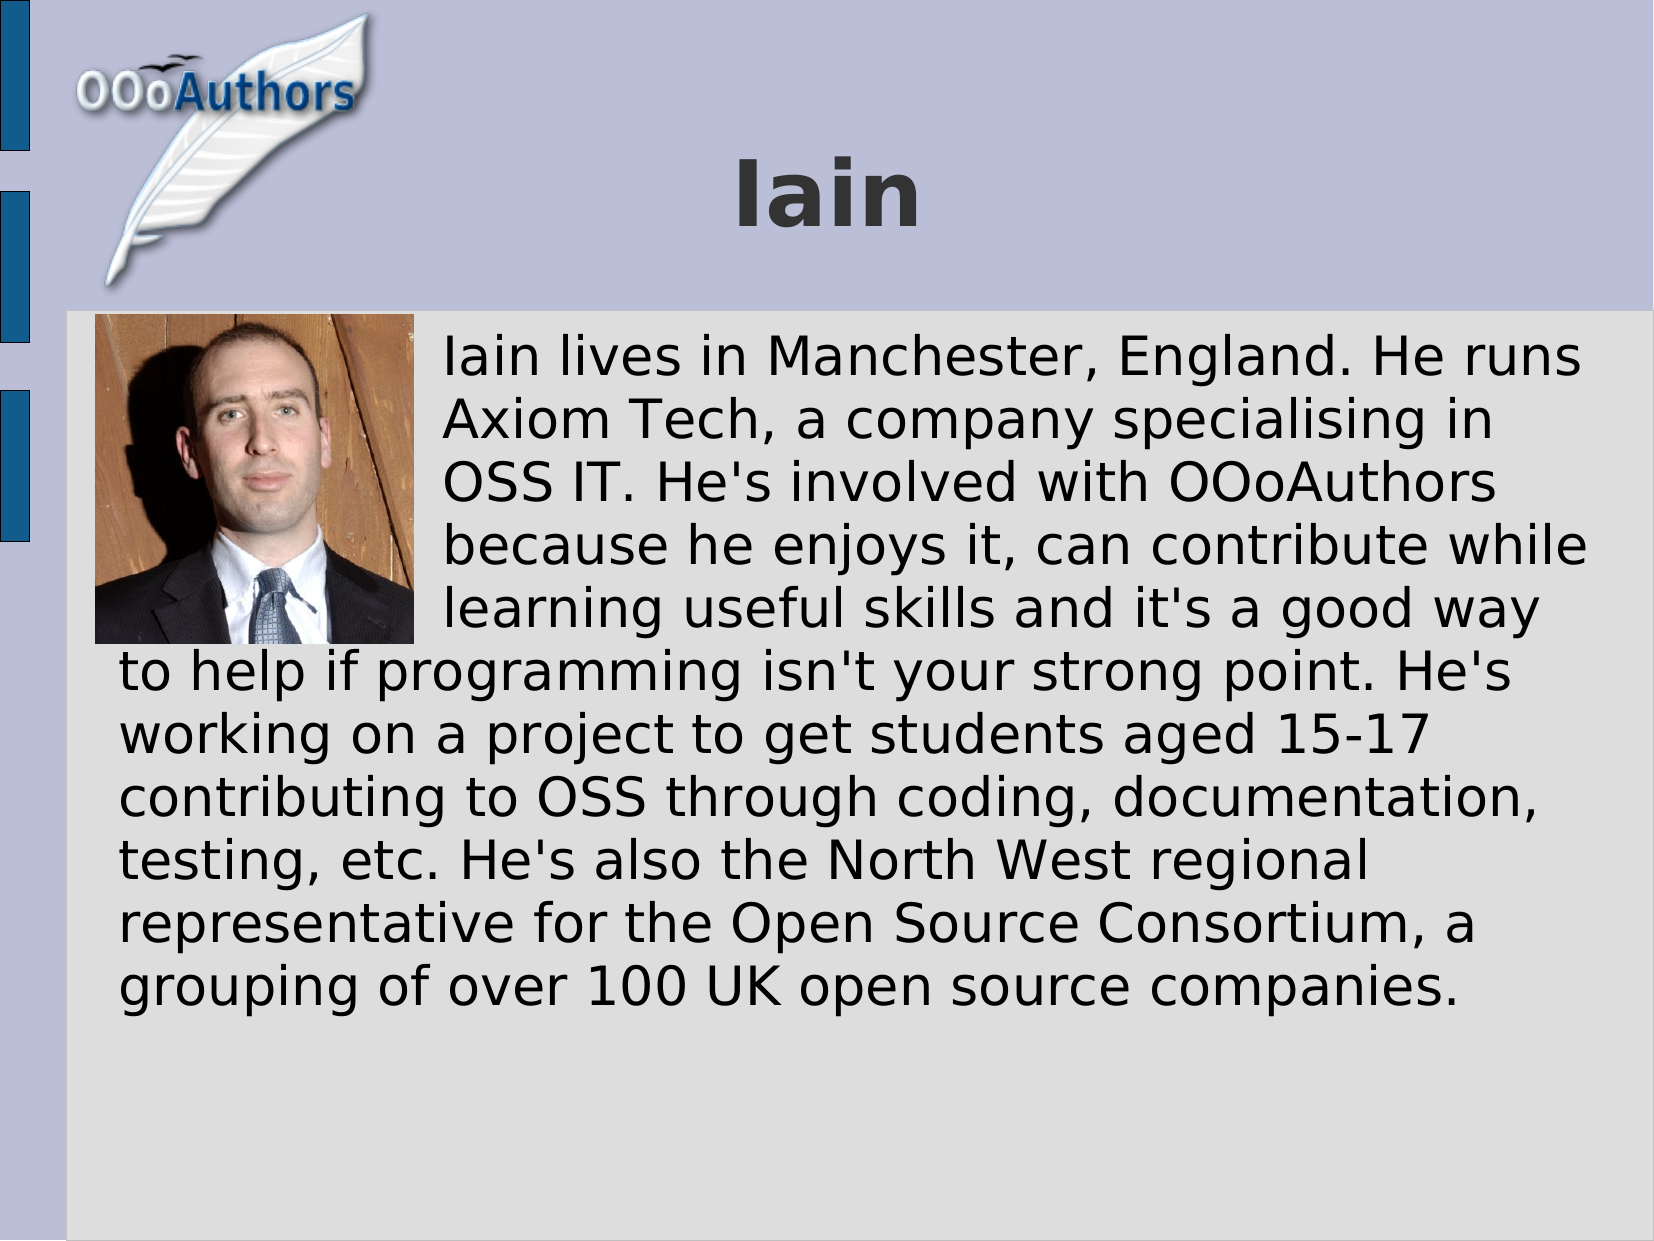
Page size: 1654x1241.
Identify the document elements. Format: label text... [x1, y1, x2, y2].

picture [64, 0, 384, 302]
picture [95, 314, 414, 644]
title Iain [121, 91, 1534, 299]
list Iain lives in Manchester, England. He runs Axiom Tech, a company specialising in OSS IT. He's involved with OOoAuthors because he enjoys it, can contribute while learning useful skills and it's a good way to help if programming isn't your strong point. He's working on a project to get students aged 15-17 contributing to OSS through coding, documentation, testing, etc. He's also the North West regional representative for the Open Source Consortium, a grouping of over 100 UK open source companies. [118, 324, 1621, 1107]
